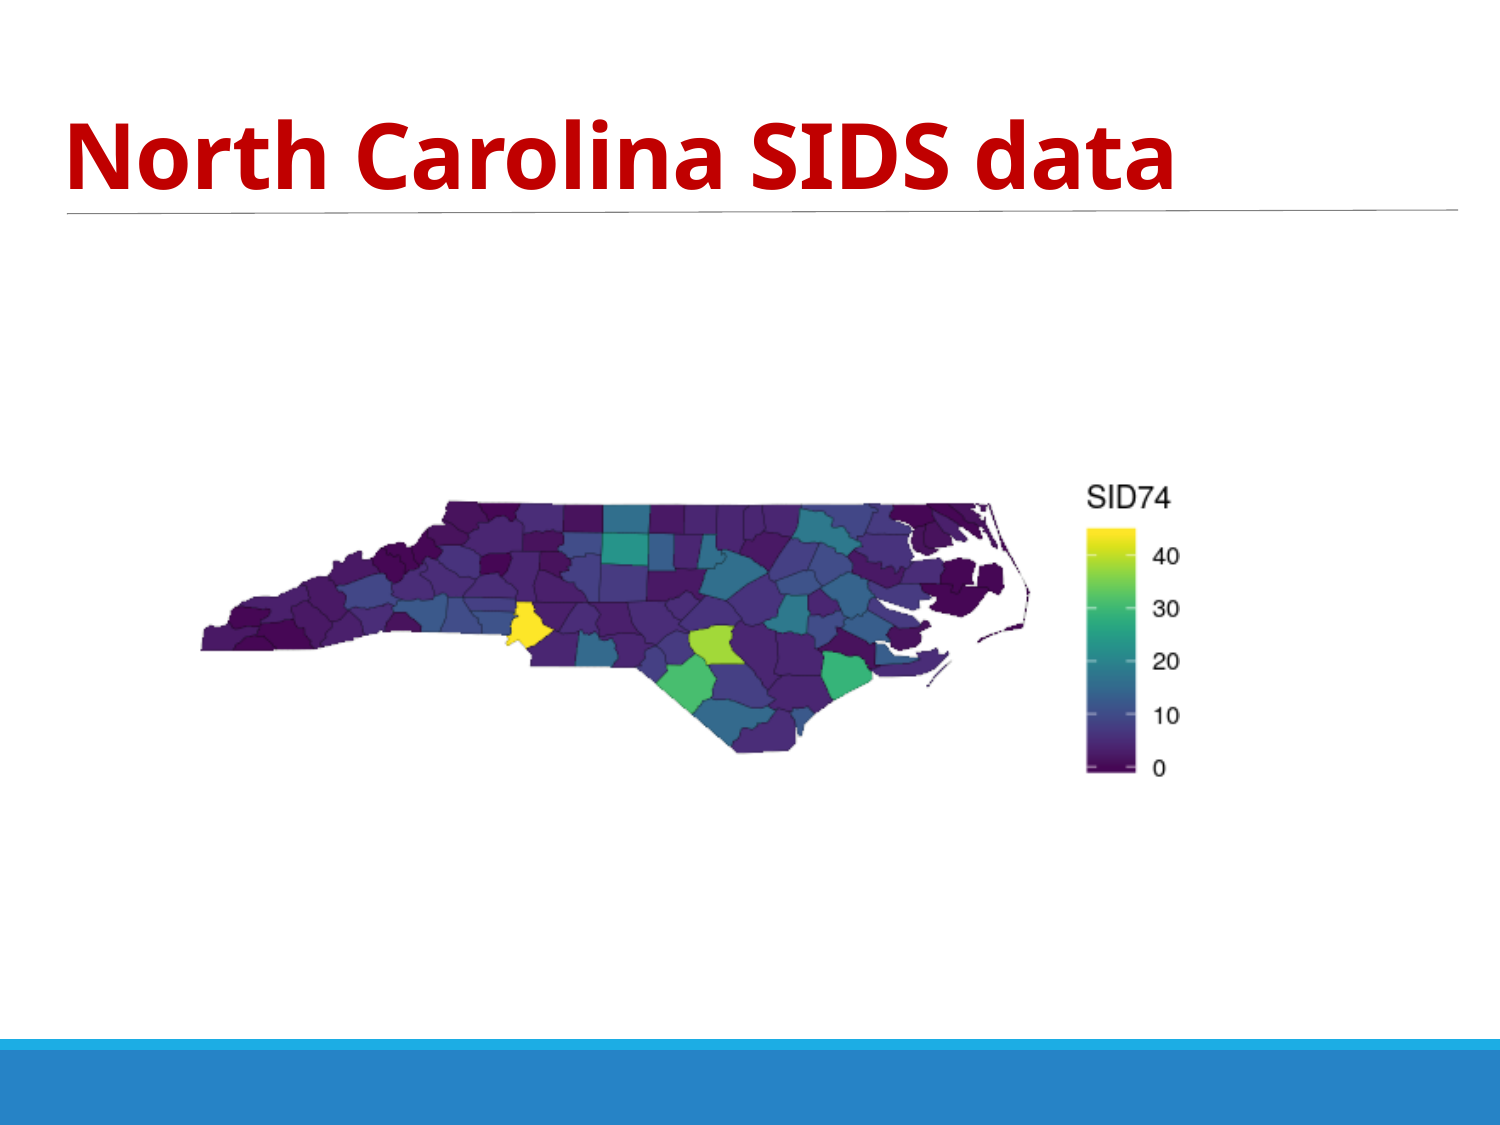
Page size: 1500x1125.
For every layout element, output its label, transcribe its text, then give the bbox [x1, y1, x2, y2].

title North Carolina SIDS data [62, 58, 1471, 257]
picture [160, 220, 1180, 1036]
